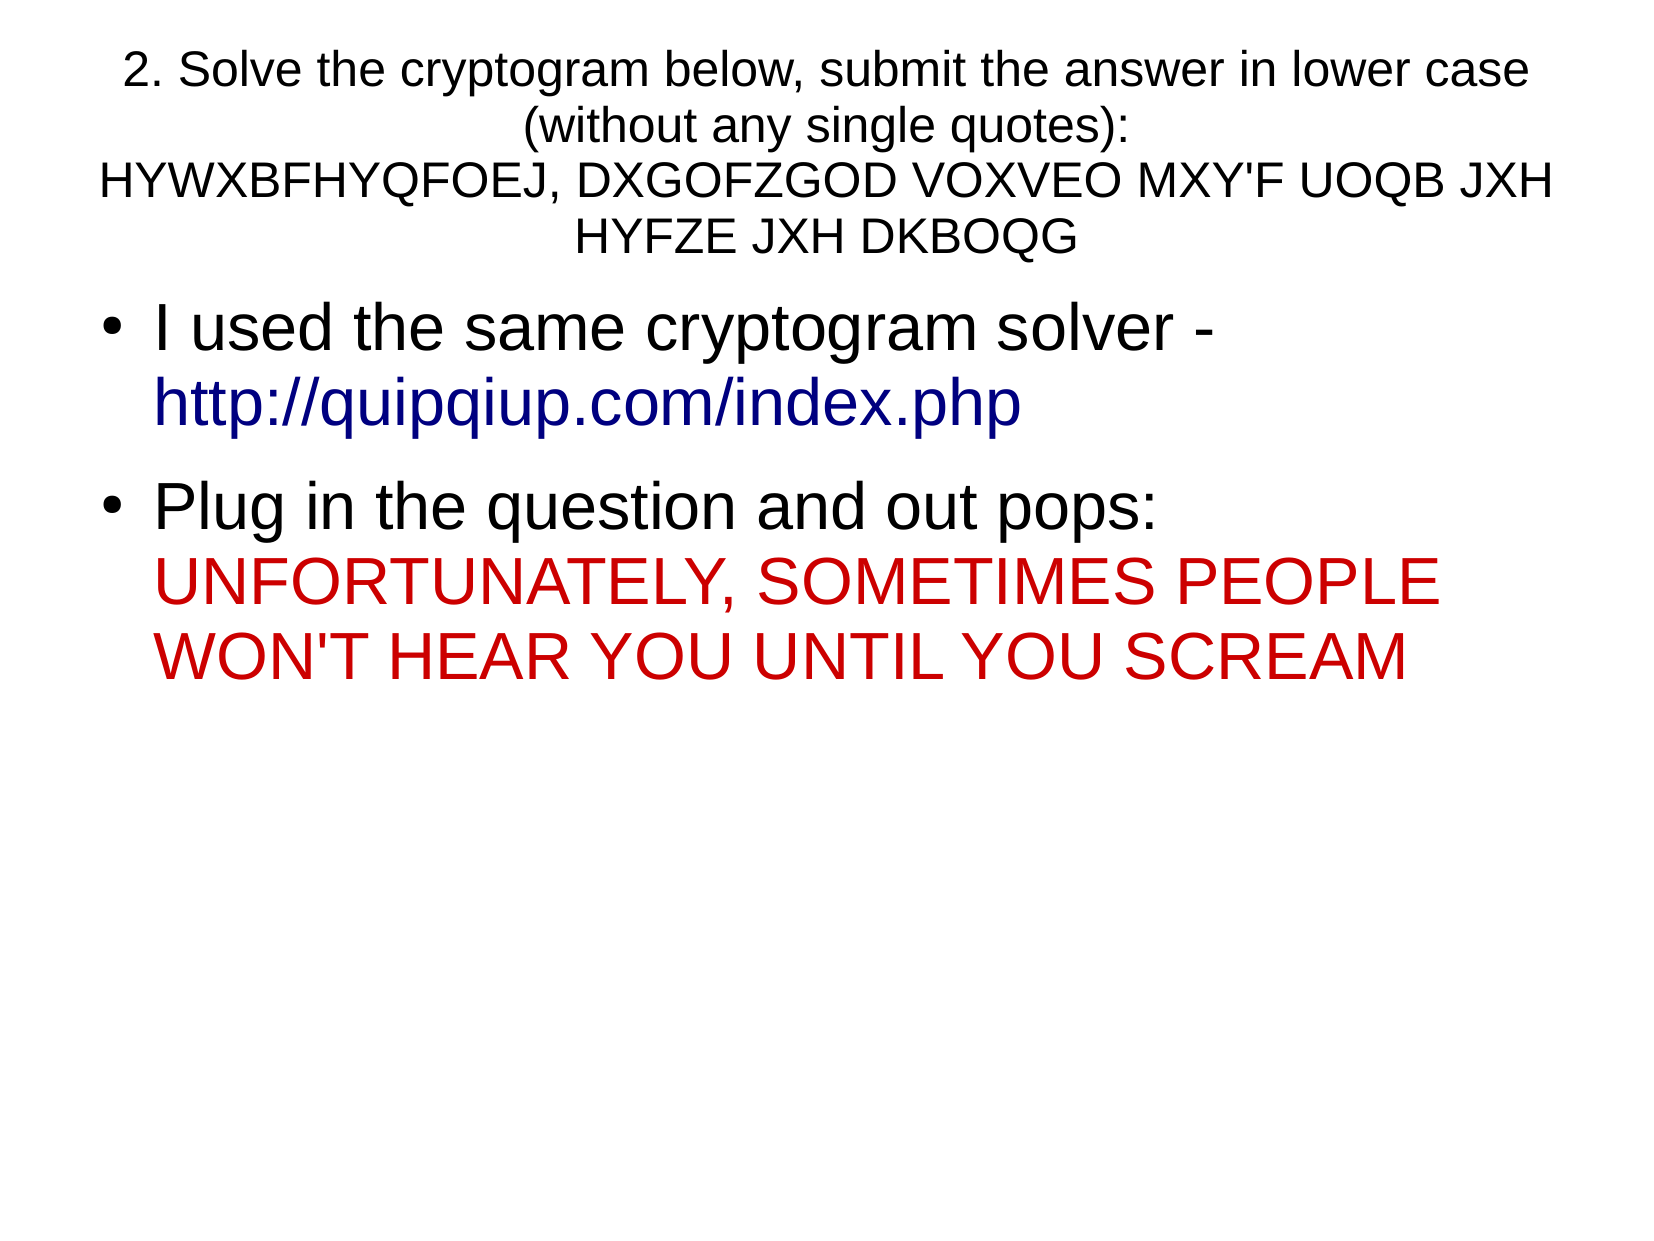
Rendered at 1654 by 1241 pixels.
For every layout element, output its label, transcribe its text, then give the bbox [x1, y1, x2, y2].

title 2. Solve the cryptogram below, submit the answer in lower case (without any single quotes): HYWXBFHYQFOEJ, DXGOFZGOD VOXVEO MXY'F UOQB JXH HYFZE JXH DKBOQG [82, 41, 1571, 265]
list I used the same cryptogram solver - http://quipqiup.com/index.php Plug in the question and out pops: UNFORTUNATELY, SOMETIMES PEOPLE WON'T HEAR YOU UNTIL YOU SCREAM [82, 290, 1571, 1010]
